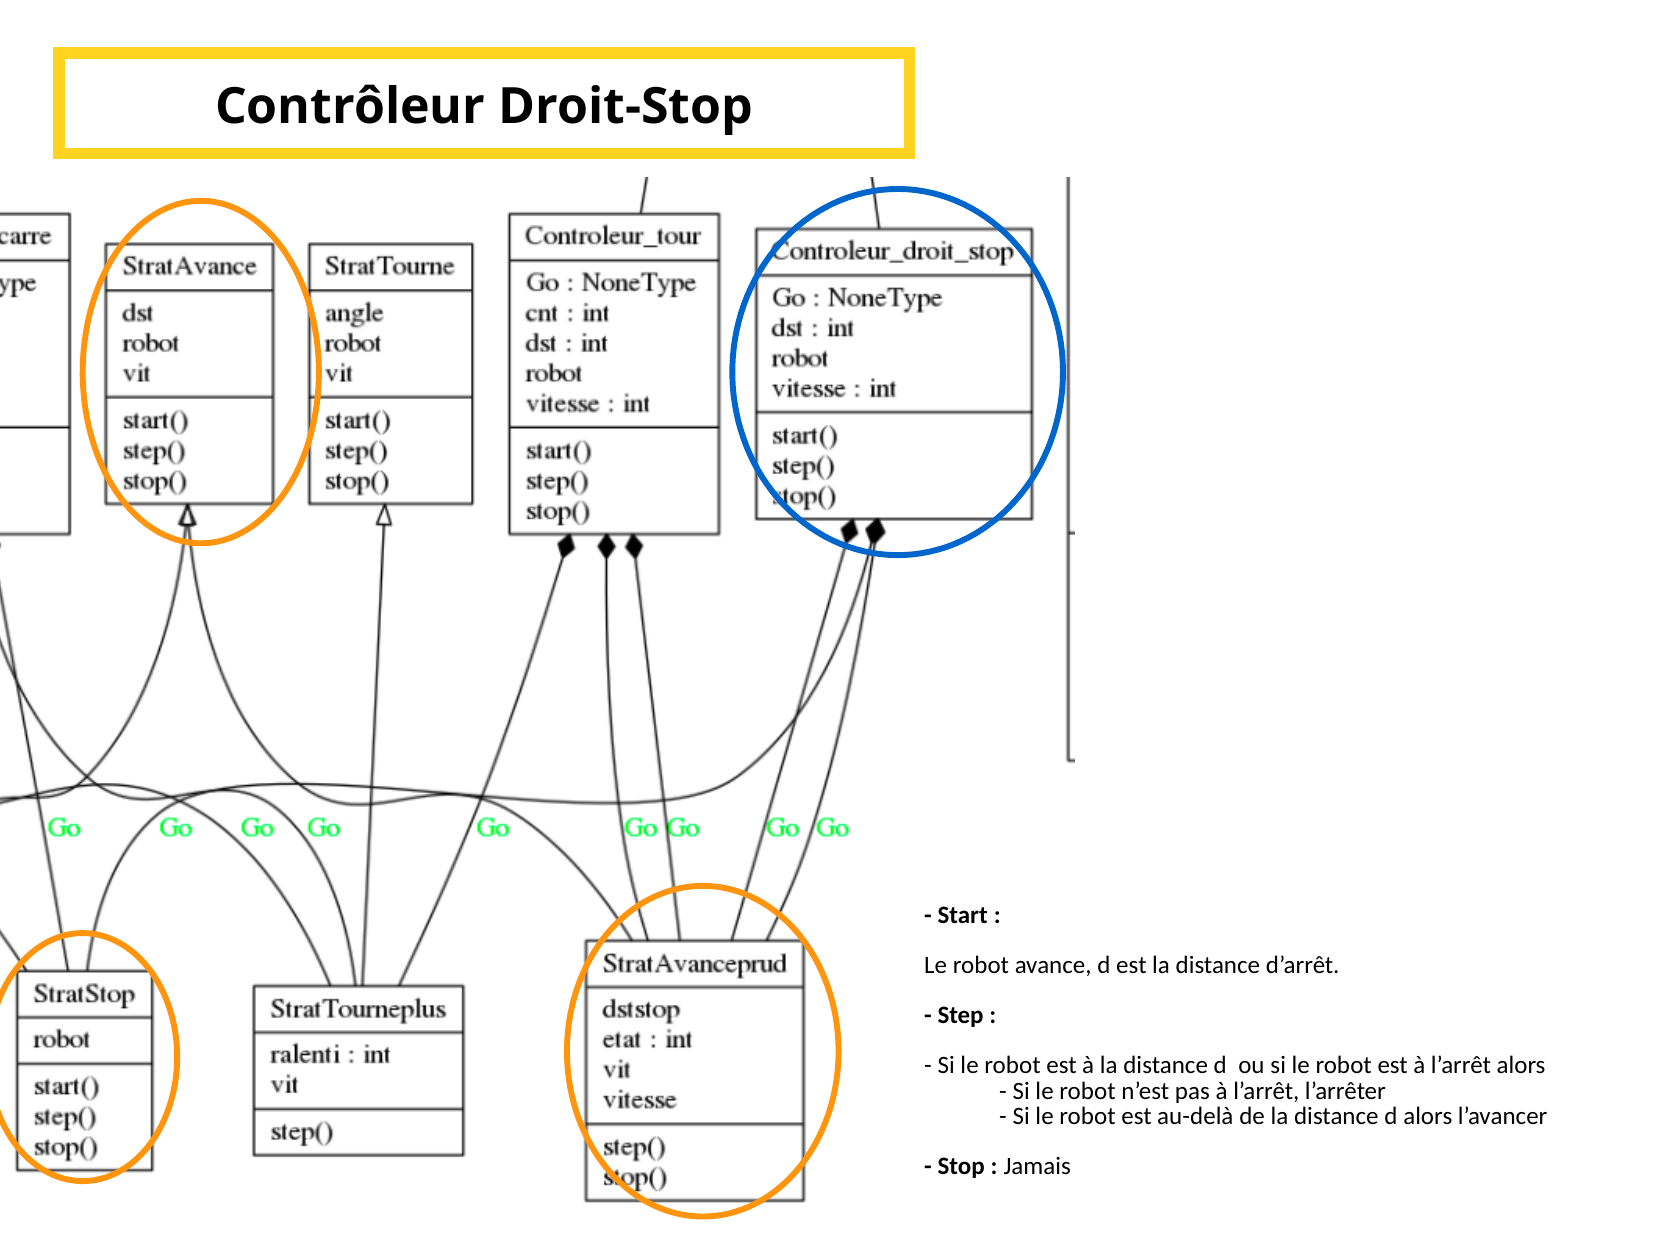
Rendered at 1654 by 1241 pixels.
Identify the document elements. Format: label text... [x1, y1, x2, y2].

picture [0, 177, 1075, 1215]
title Contrôleur Droit-Stop [59, 53, 910, 154]
text_box - Start : Le robot avance, d est la distance d’arrêt. - Step : - Si le robot est à la distance d ou si le robot est à l’arrêt alors - Si le robot n’est pas à l’arrêt, l’arrêter - Si le robot est au-delà de la distance d alors l’avancer - Stop : Jamais [909, 897, 1642, 1205]
picture [570, 889, 835, 1213]
picture [0, 937, 174, 1178]
